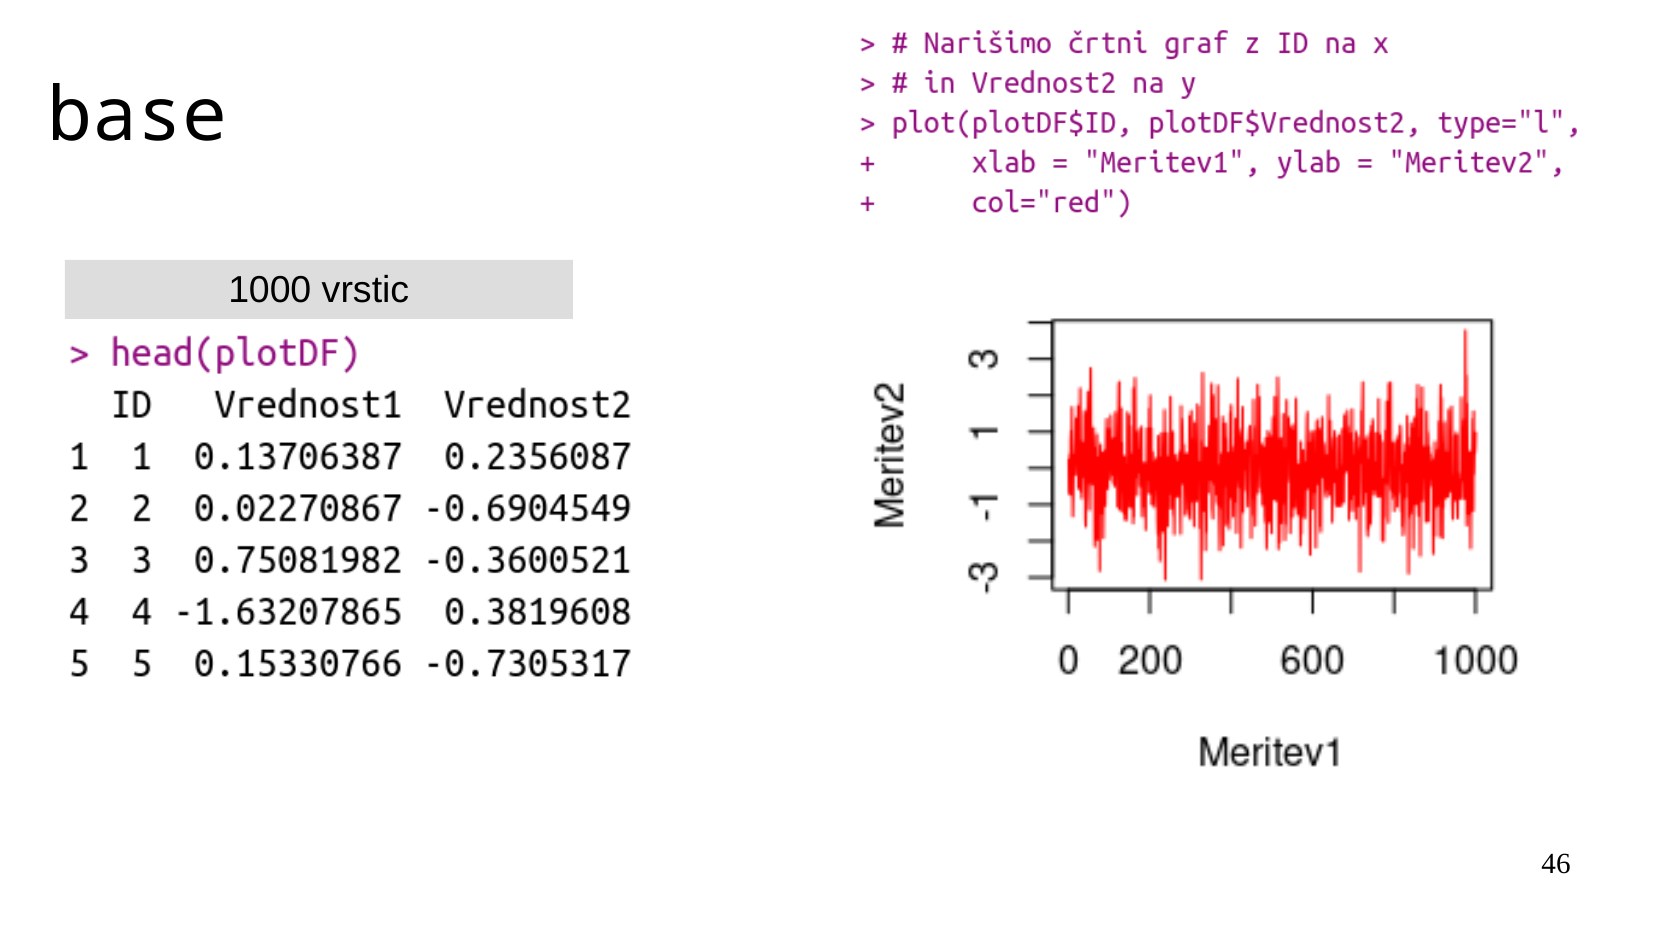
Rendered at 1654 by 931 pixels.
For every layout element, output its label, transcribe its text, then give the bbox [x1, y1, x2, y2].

picture [863, 303, 1590, 827]
title base [47, 33, 850, 189]
text_box 1000 vrstic [64, 259, 573, 319]
picture [58, 330, 662, 697]
picture [850, 23, 1583, 222]
